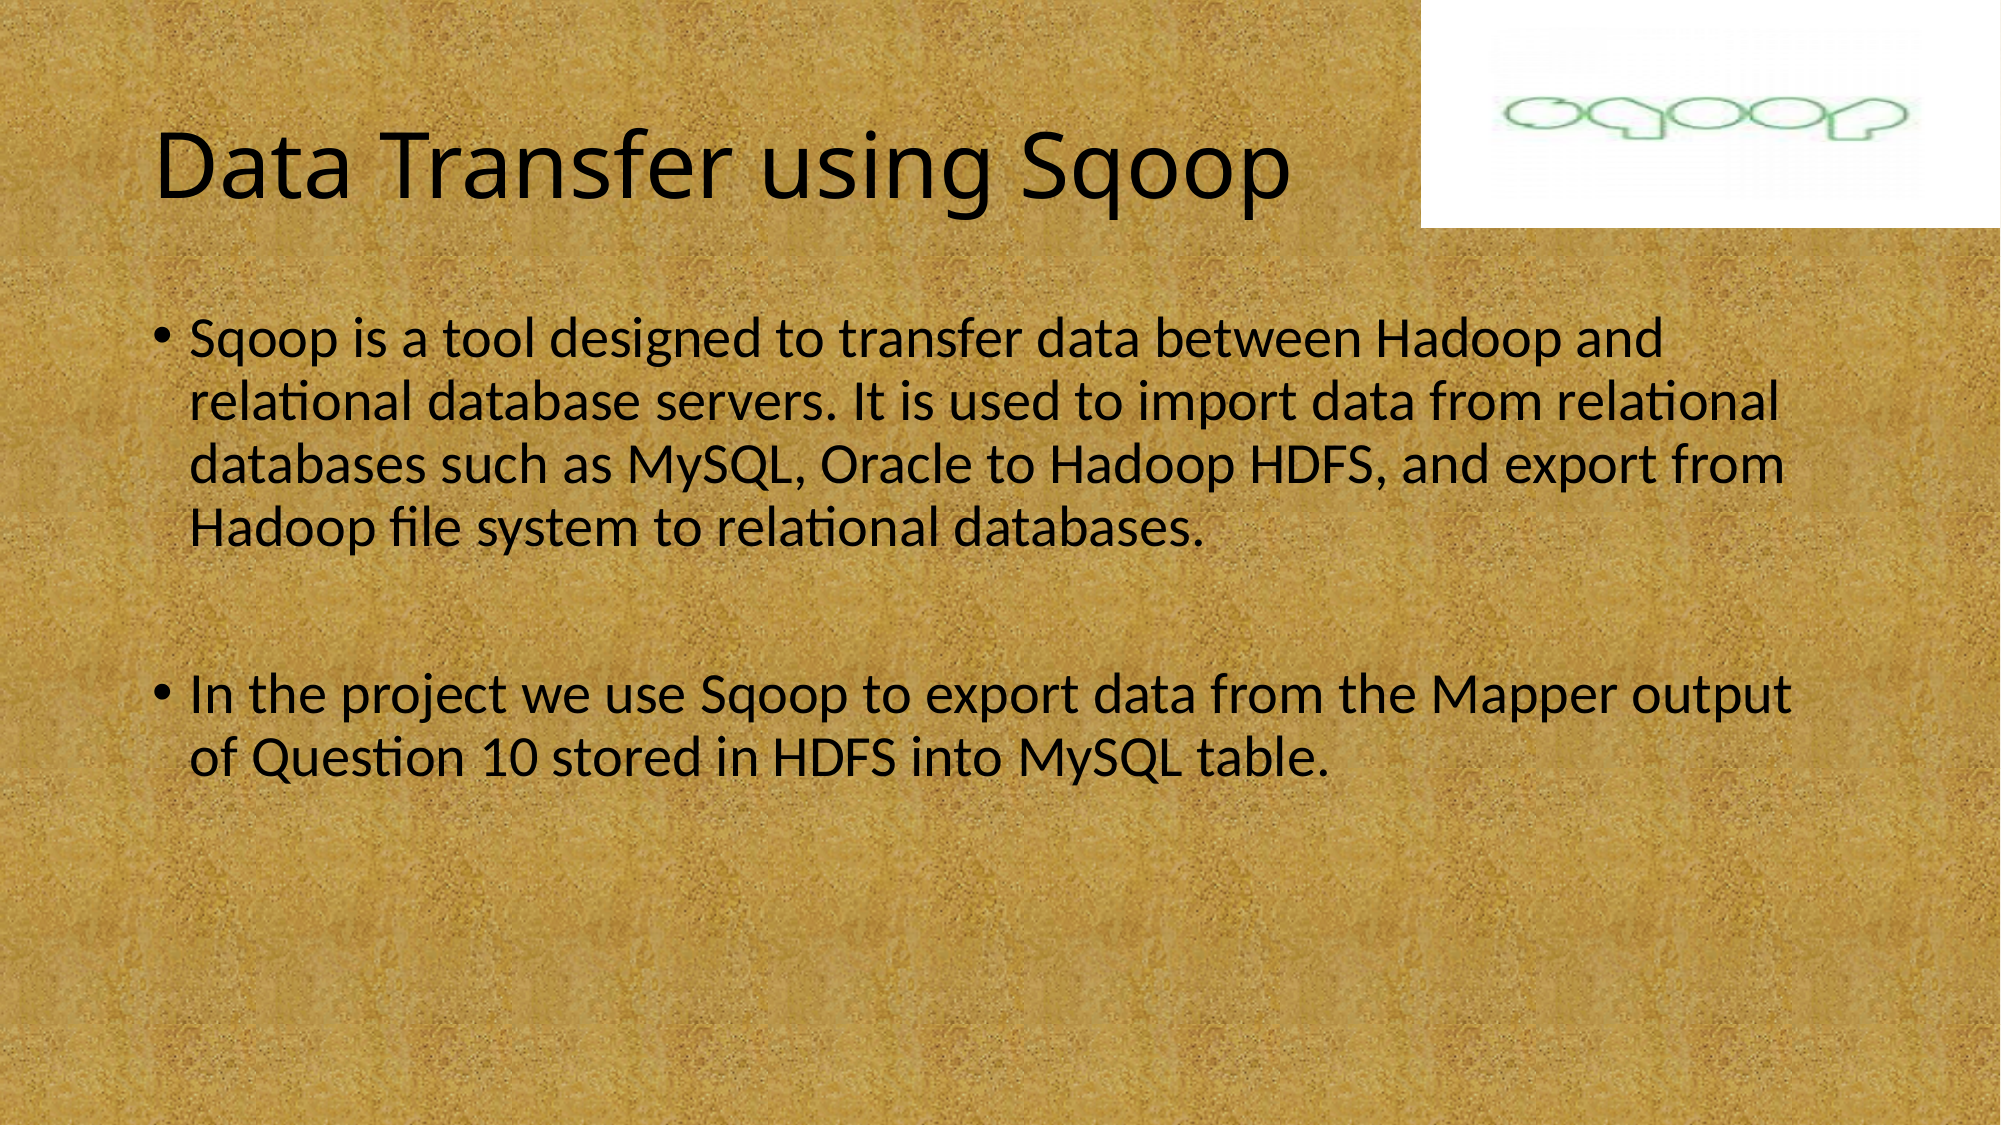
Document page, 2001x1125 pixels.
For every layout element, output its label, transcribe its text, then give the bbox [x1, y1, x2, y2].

title Data Transfer using Sqoop [137, 59, 1863, 278]
list Sqoop is a tool designed to transfer data between Hadoop and relational database servers. It is used to import data from relational databases such as MySQL, Oracle to Hadoop HDFS, and export from Hadoop file system to relational databases. In the project we use Sqoop to export data from the Mapper output of Question 10 stored in HDFS into MySQL table. [137, 299, 1863, 1014]
picture [0, 0, 2001, 1125]
